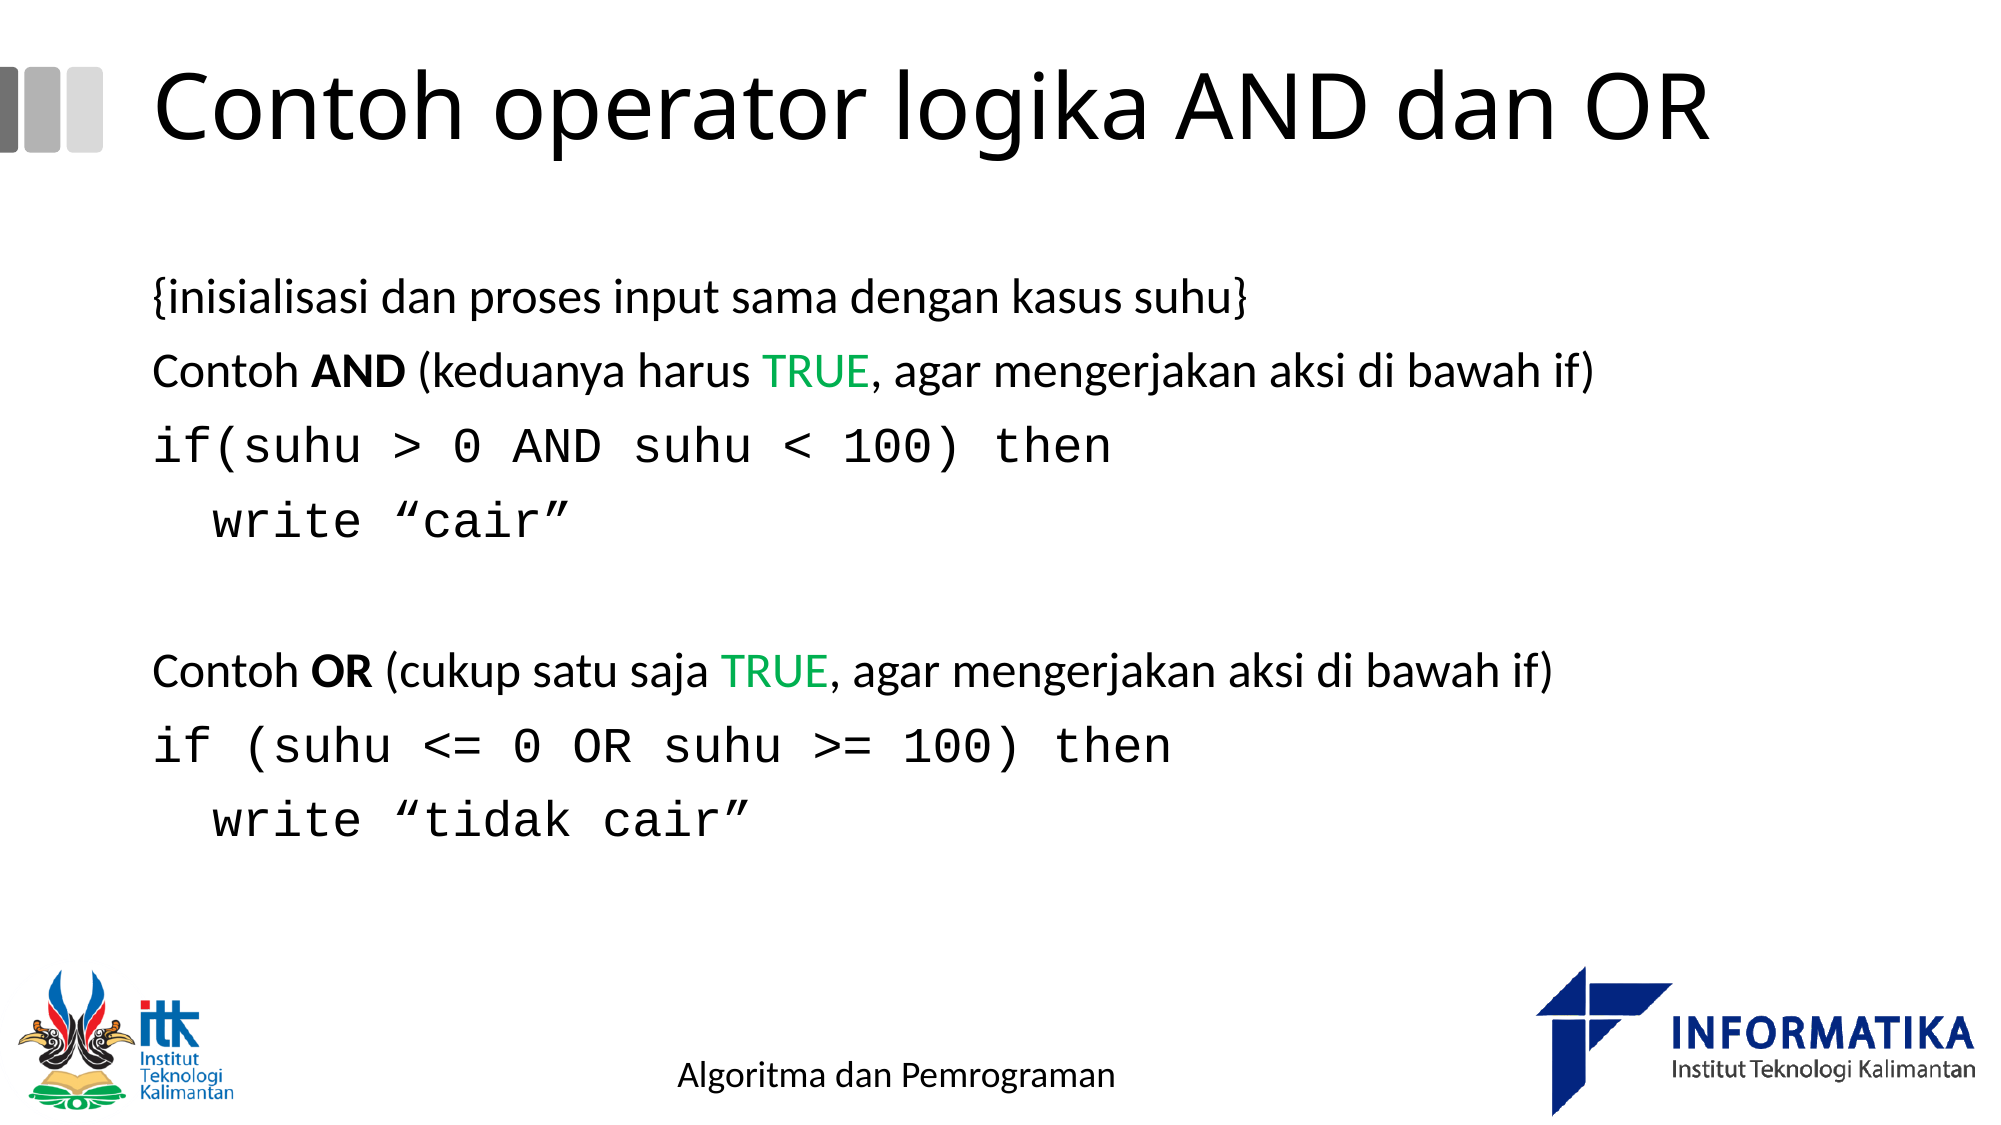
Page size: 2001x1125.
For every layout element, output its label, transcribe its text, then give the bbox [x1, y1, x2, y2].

text_box Algoritma dan Pemrograman [662, 1042, 1338, 1103]
text_box {inisialisasi dan proses input sama dengan kasus suhu} Contoh AND (keduanya harus TRUE, agar mengerjakan aksi di bawah if) if(suhu > 0 AND suhu < 100) then write “cair” Contoh OR (cukup satu saja TRUE, agar mengerjakan aksi di bawah if) if (suhu <= 0 OR suhu >= 100) then write “tidak cair” [137, 262, 1863, 977]
text_box Contoh operator logika AND dan OR [137, 1, 1863, 219]
picture [1534, 965, 1976, 1118]
picture [0, 935, 252, 1125]
